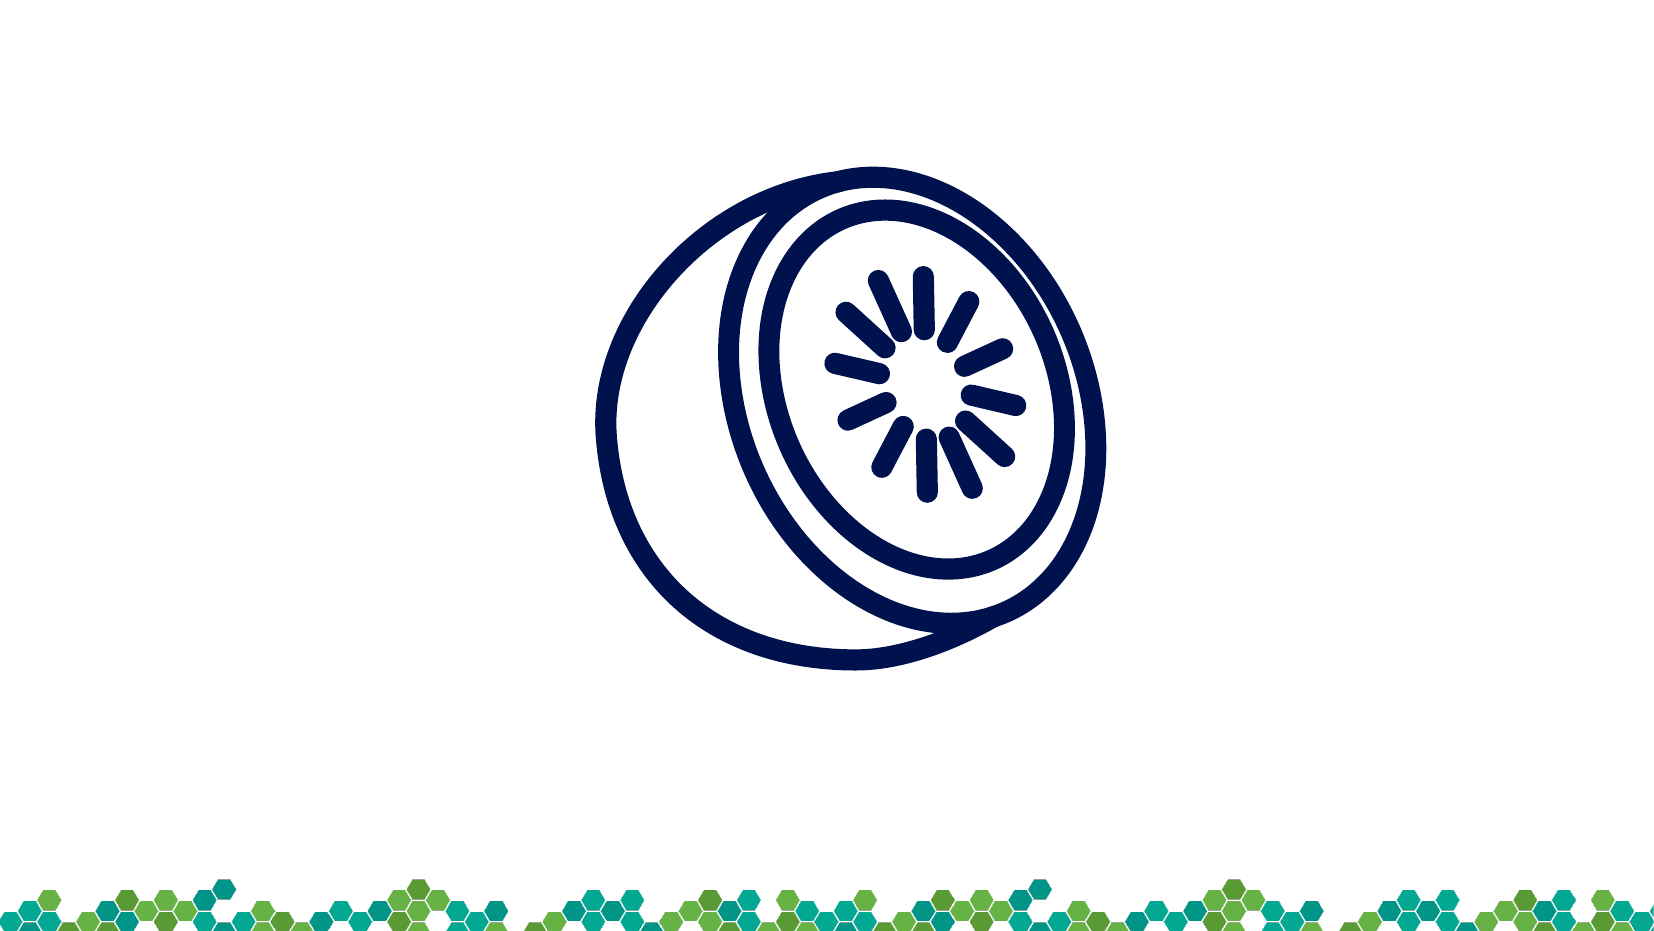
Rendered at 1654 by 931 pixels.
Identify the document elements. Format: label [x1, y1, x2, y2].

picture [0, 871, 1654, 931]
picture [558, 126, 1143, 711]
